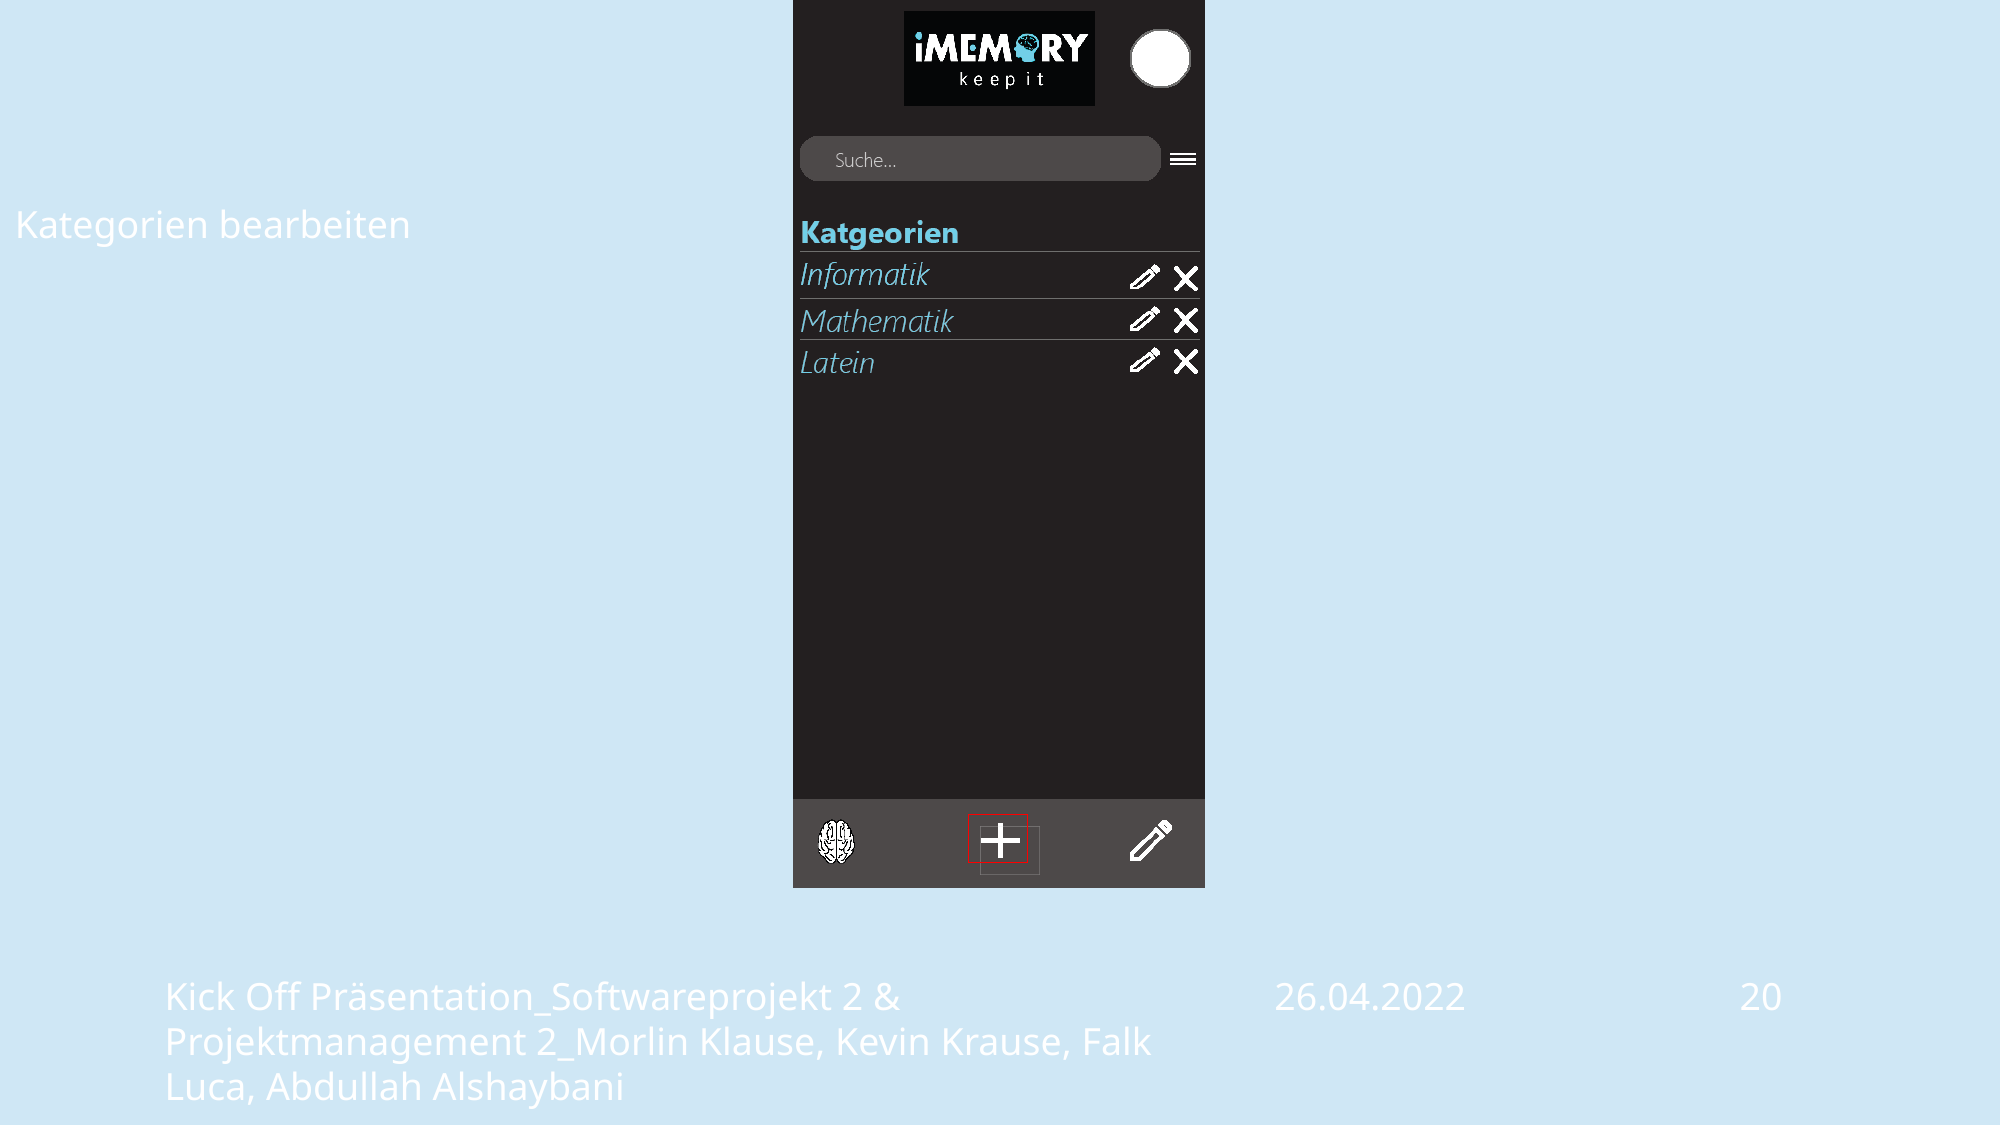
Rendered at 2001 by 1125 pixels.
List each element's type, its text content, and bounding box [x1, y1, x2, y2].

slide_number <Nummer> [1724, 965, 1849, 1025]
picture [793, 0, 1205, 888]
footer Kick Off Präsentation_Softwareprojekt 2 & Projektmanagement 2_Morlin Klause, Kevin Krause, Falk Luca, Abdullah Alshaybani [149, 965, 1245, 1025]
text_box Kategorien bearbeiten [0, 193, 716, 254]
text_box [968, 814, 1028, 863]
slide_number 26.04.2022 [1259, 965, 1710, 1025]
chart [794, 0, 1206, 889]
